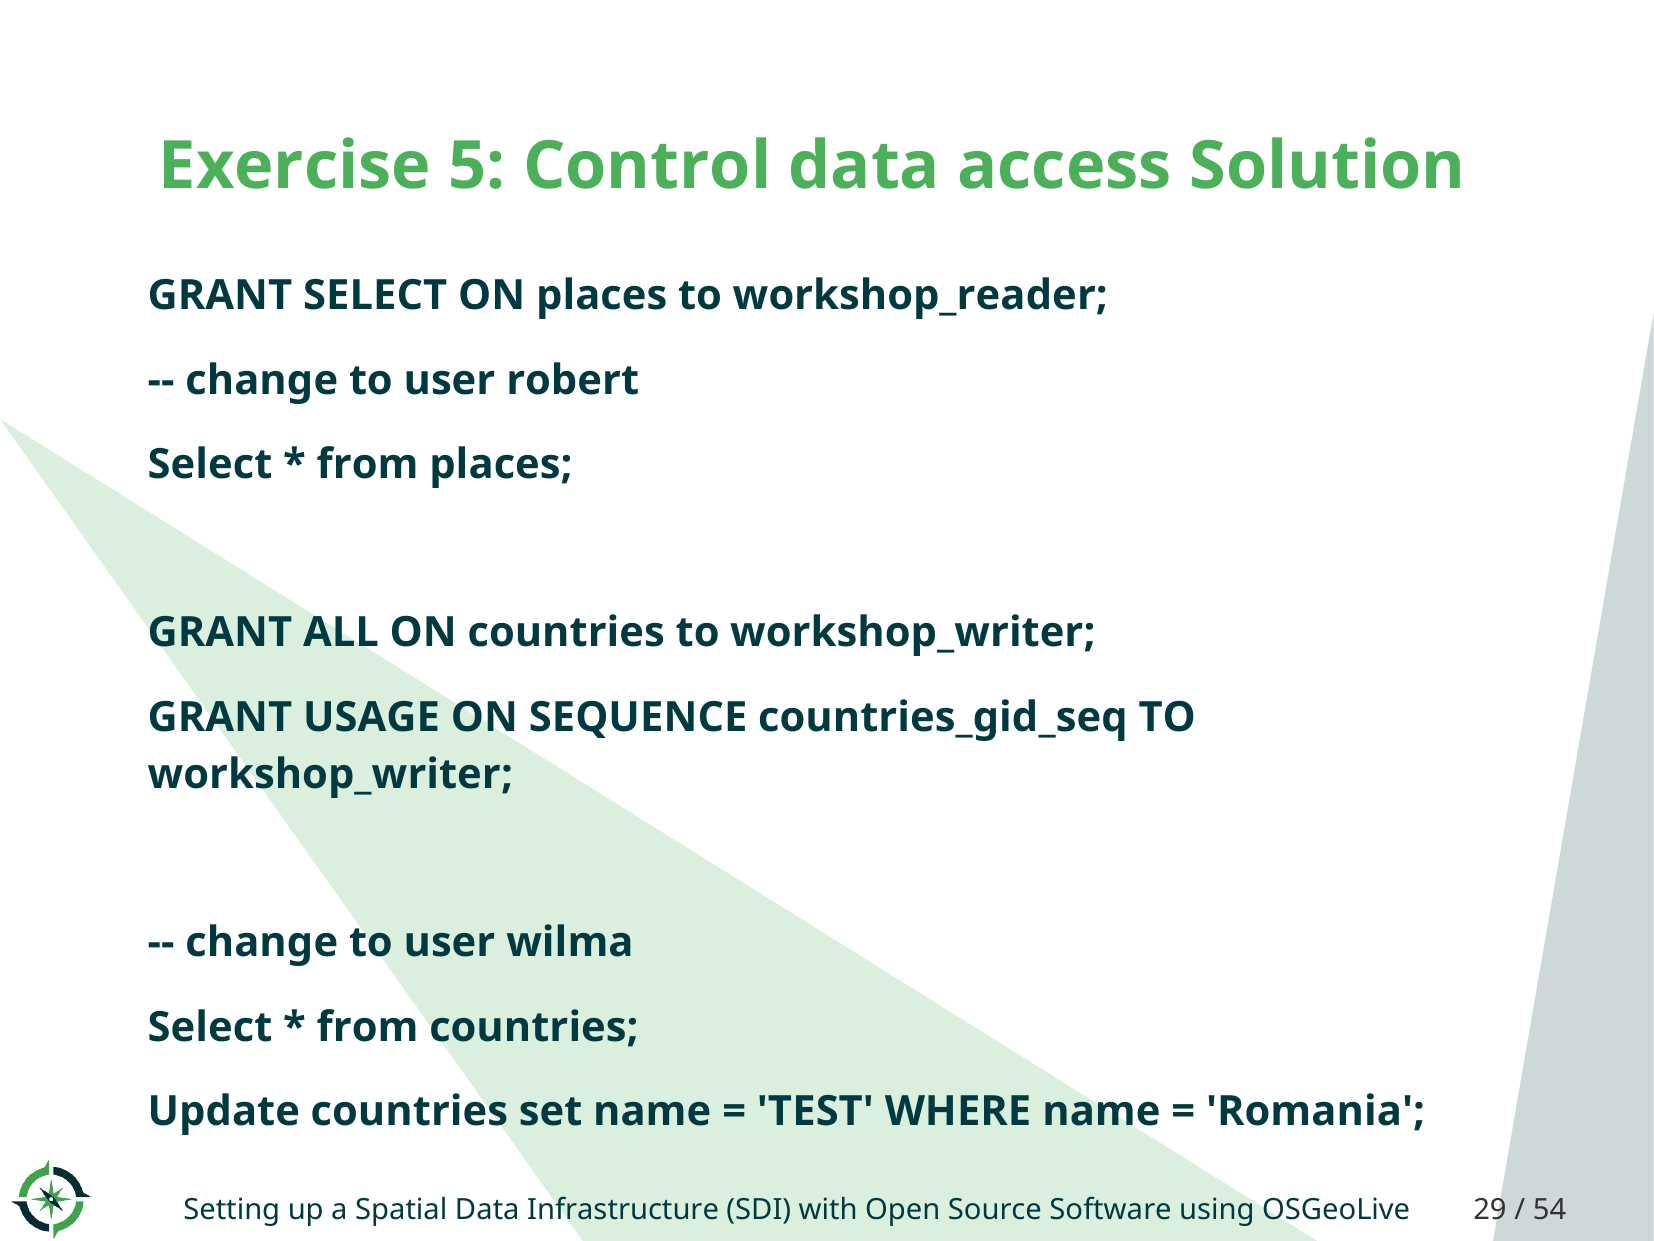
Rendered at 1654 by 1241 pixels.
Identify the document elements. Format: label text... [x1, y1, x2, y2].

list GRANT SELECT ON places to workshop_reader; -- change to user robert Select * from places; GRANT ALL ON countries to workshop_writer; GRANT USAGE ON SEQUENCE countries_gid_seq TO workshop_writer; -- change to user wilma Select * from countries; Update countries set name = 'TEST' WHERE name = 'Romania'; [76, 265, 1565, 1093]
picture [10, 1158, 92, 1240]
title Exercise 5: Control data access Solution [76, 84, 1565, 241]
